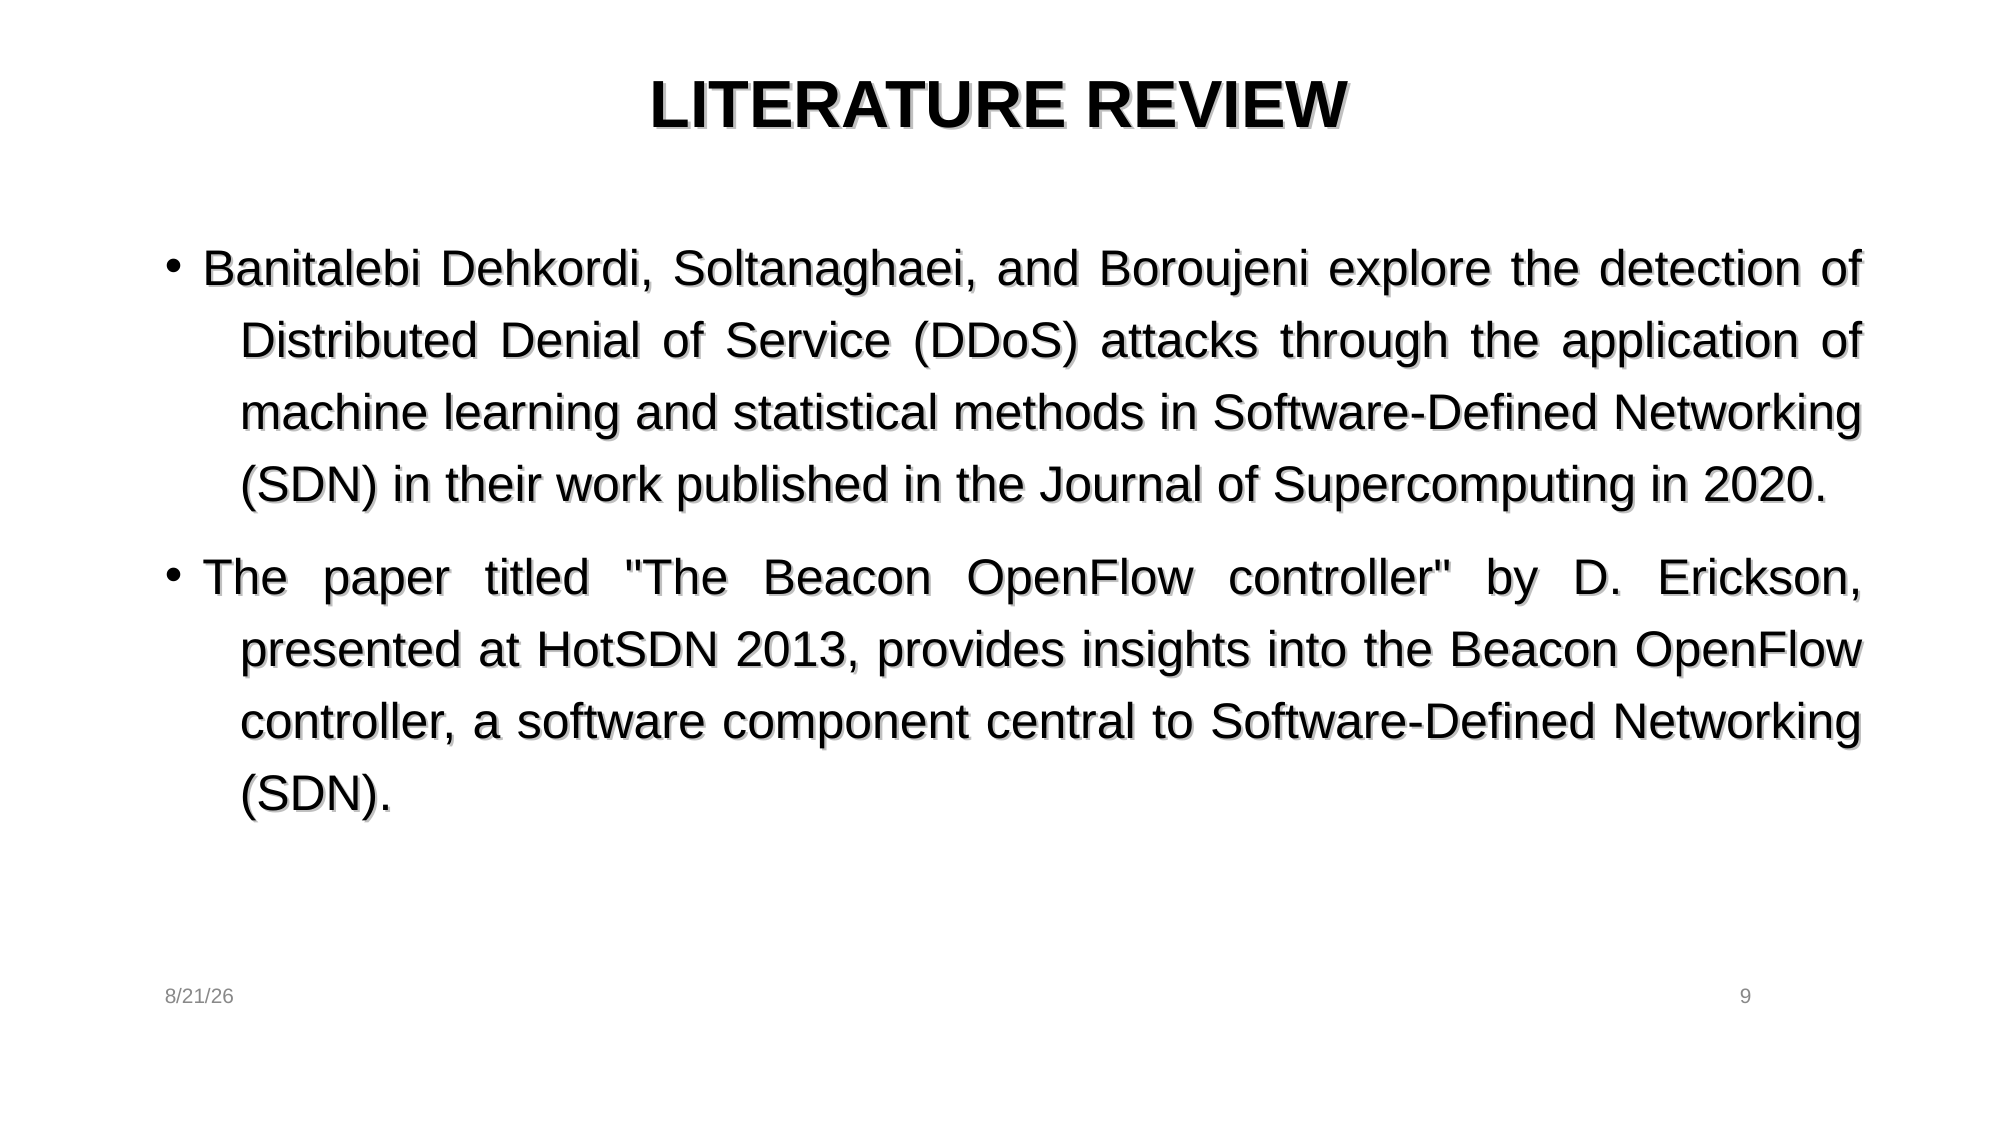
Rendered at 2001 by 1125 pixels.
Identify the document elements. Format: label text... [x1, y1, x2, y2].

list Banitalebi Dehkordi, Soltanaghaei, and Boroujeni explore the detection of Distributed Denial of Service (DDoS) attacks through the application of machine learning and statistical methods in Software-Defined Networking (SDN) in their work published in the Journal of Supercomputing in 2020. The paper titled "The Beacon OpenFlow controller" by D. Erickson, presented at HotSDN 2013, provides insights into the Beacon OpenFlow controller, a software component central to Software-Defined Networking (SDN). [149, 216, 1879, 996]
slide_number 9 [1724, 996, 1849, 1025]
title Literature Review [149, 49, 1849, 162]
slide_number December 27, 2024 [149, 996, 600, 1025]
